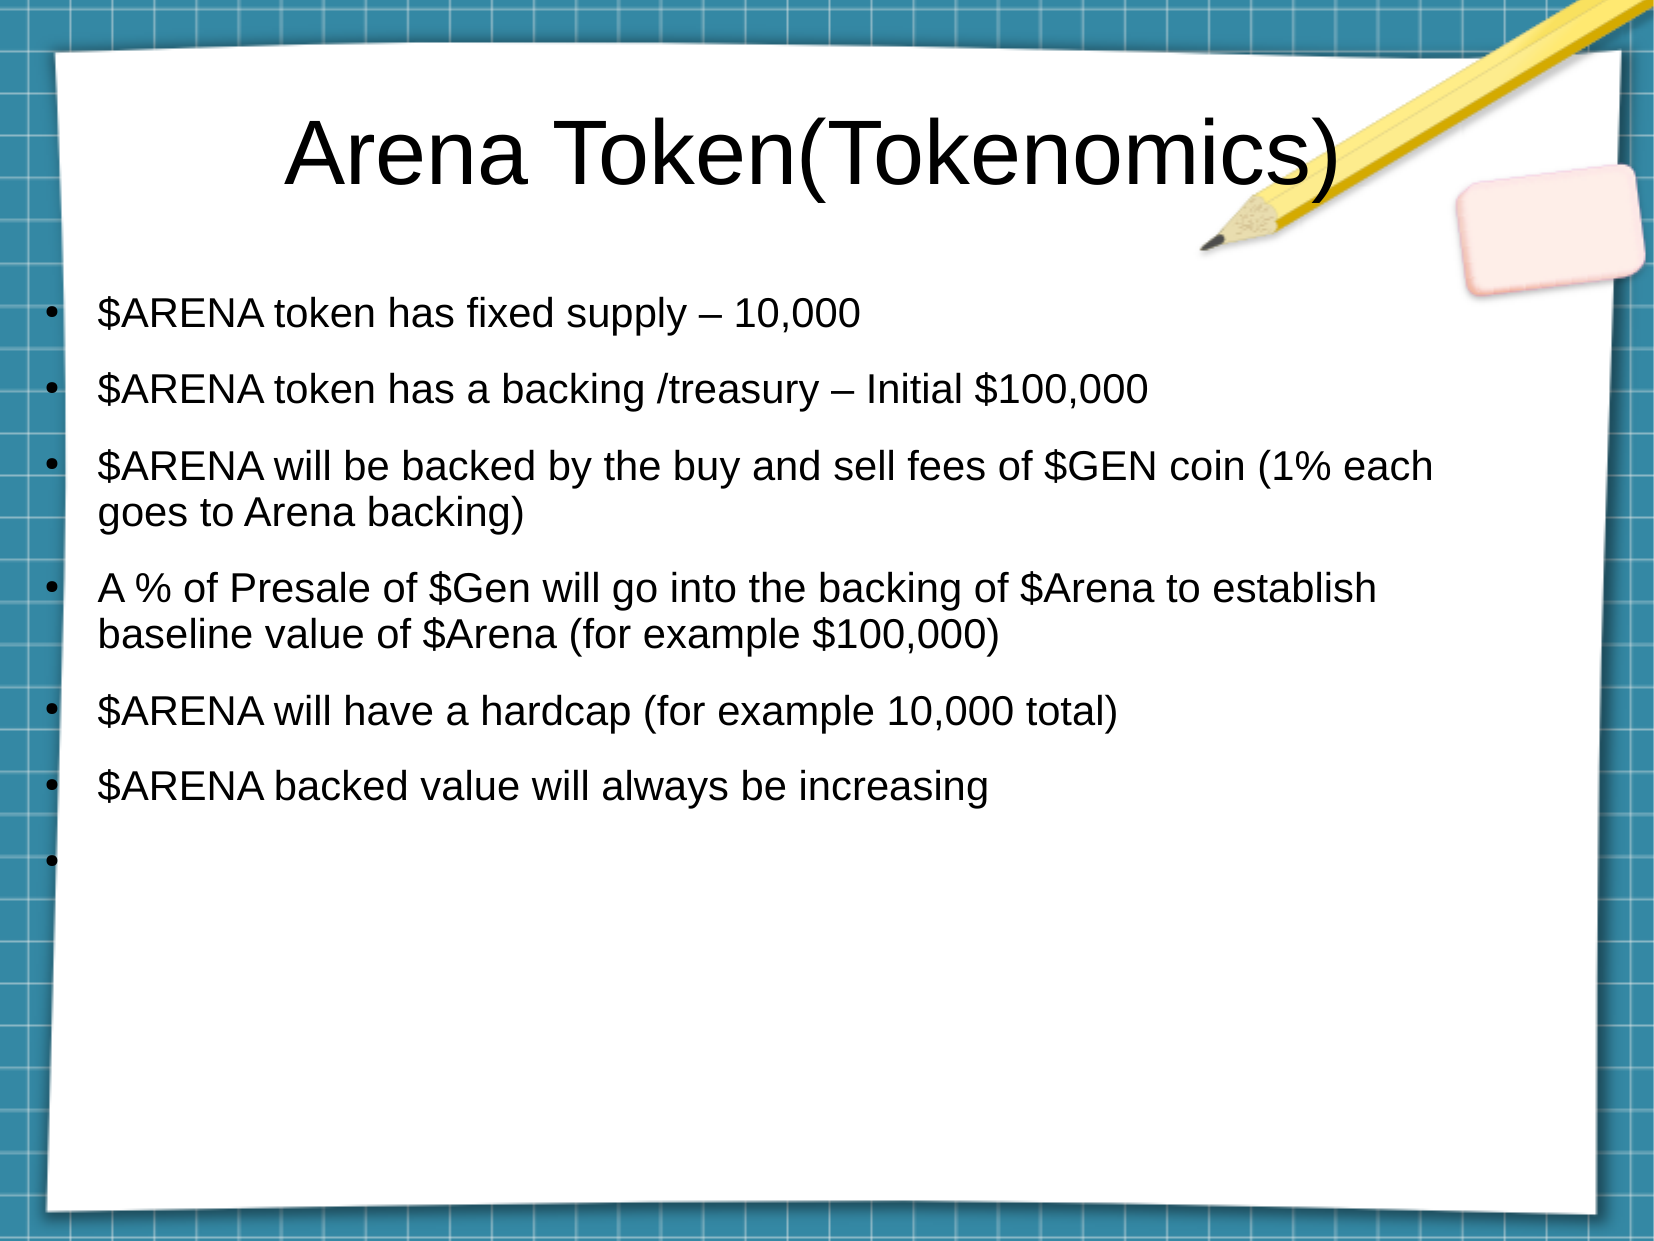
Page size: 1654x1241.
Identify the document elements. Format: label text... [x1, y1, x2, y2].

picture [0, 0, 1654, 1241]
title Arena Token(Tokenomics) [82, 49, 1571, 257]
list $ARENA token has fixed supply – 10,000 $ARENA token has a backing /treasury – Initial $100,000 $ARENA will be backed by the buy and sell fees of $GEN coin (1% each goes to Arena backing) A % of Presale of $Gen will go into the backing of $Arena to establish baseline value of $Arena (for example $100,000) $ARENA will have a hardcap (for example 10,000 total) $ARENA backed value will always be increasing [26, 290, 1516, 1010]
